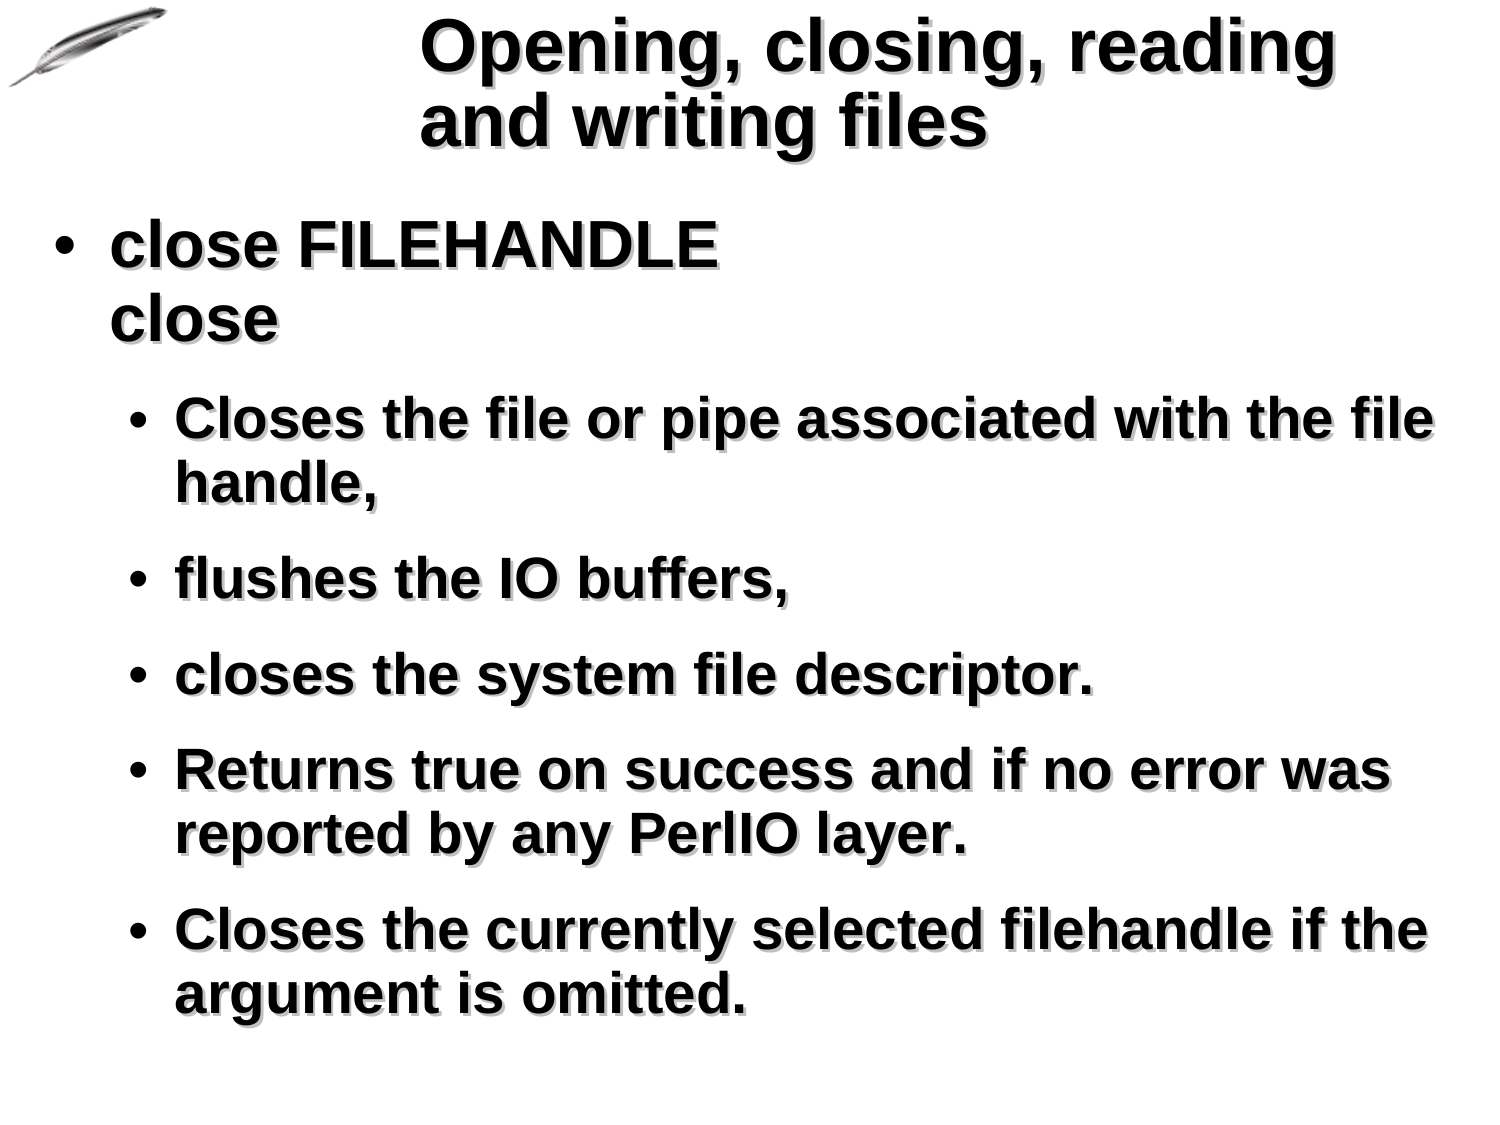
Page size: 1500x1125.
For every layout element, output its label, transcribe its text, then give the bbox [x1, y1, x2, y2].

title Opening, closing, reading and writing files [419, 0, 1459, 176]
picture [5, 5, 173, 89]
list close FILEHANDLE close Closes the file or pipe associated with the file handle, flushes the IO buffers, closes the system file descriptor. Returns true on success and if no error was reported by any PerlIO layer. Closes the currently selected filehandle if the argument is omitted. [53, 207, 1447, 1084]
